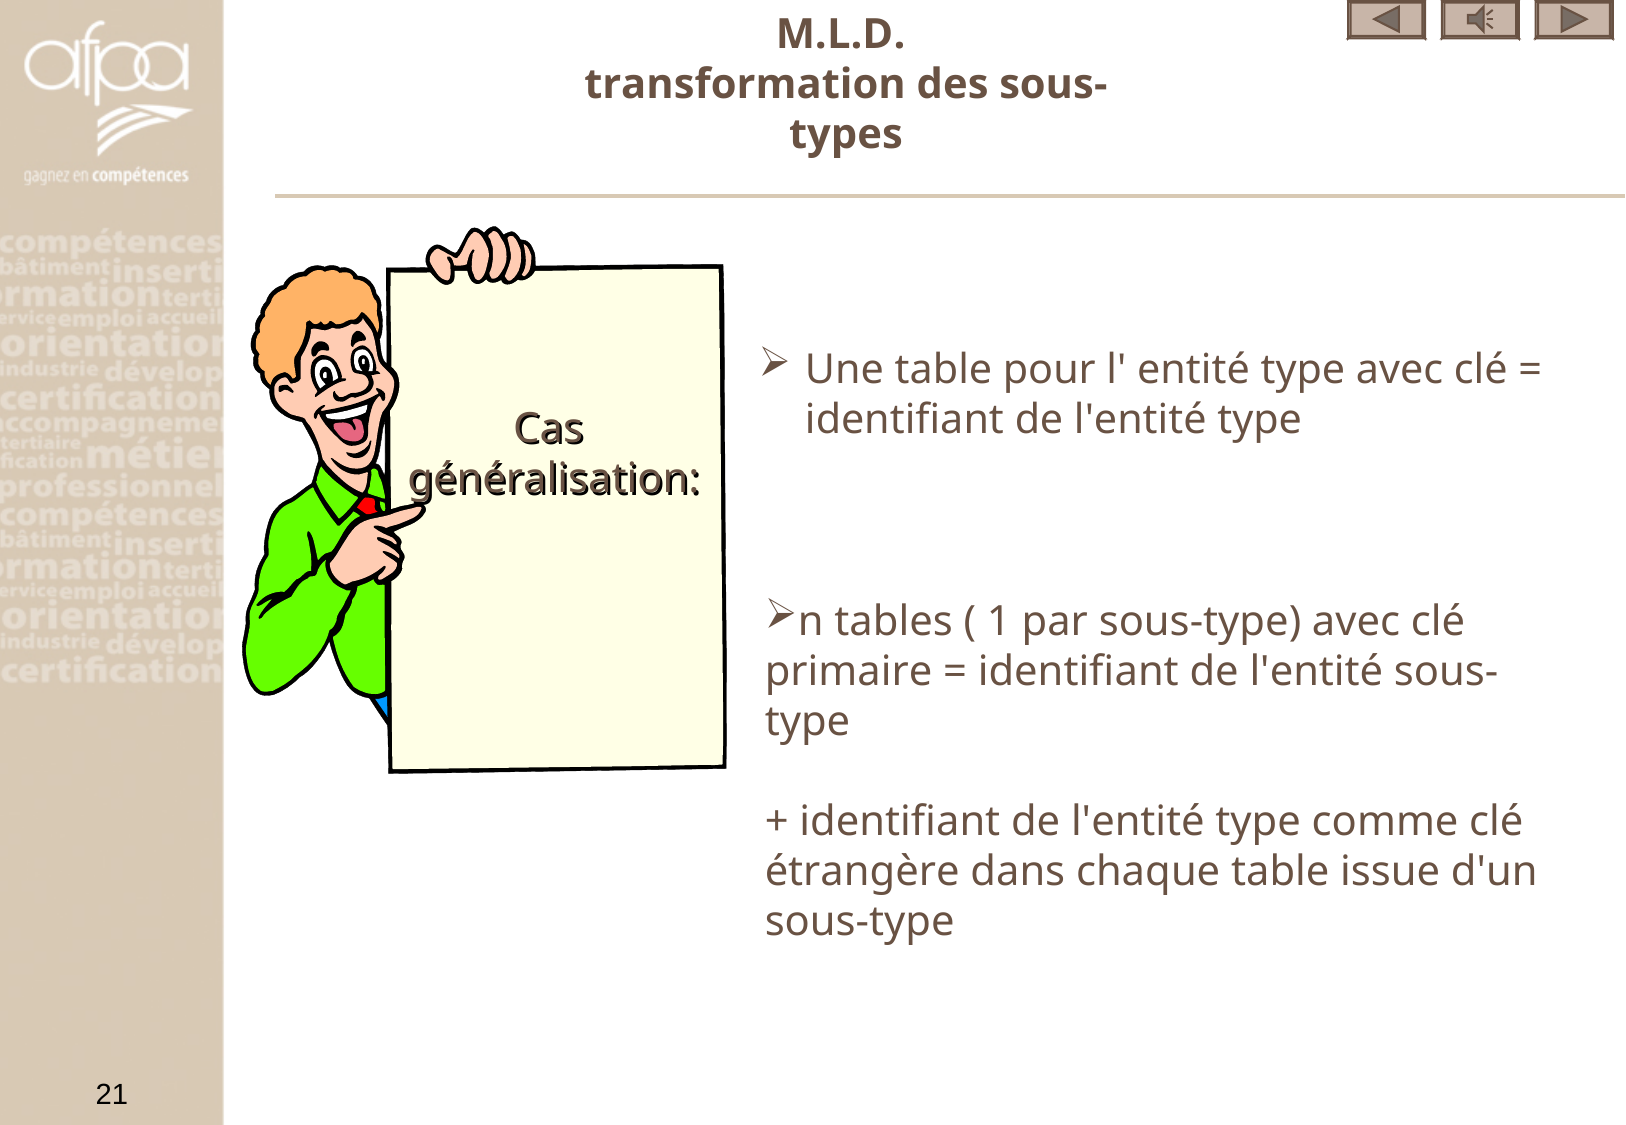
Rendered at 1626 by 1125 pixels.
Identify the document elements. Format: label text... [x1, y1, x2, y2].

text_box n tables ( 1 par sous-type) avec clé primaire = identifiant de l'entité sous-type + identifiant de l'entité type comme clé étrangère dans chaque table issue d'un sous-type [675, 509, 1563, 952]
title M.L.D. transformation des sous-types [522, 32, 1170, 133]
text_box [1443, 0, 1519, 39]
list Une table pour l' entité type avec clé = identifiant de l'entité type [738, 275, 1626, 501]
text_box Cas généralisation: [392, 393, 715, 509]
text_box [1349, 0, 1426, 39]
picture [0, 0, 1626, 1125]
text_box [1536, 0, 1613, 39]
